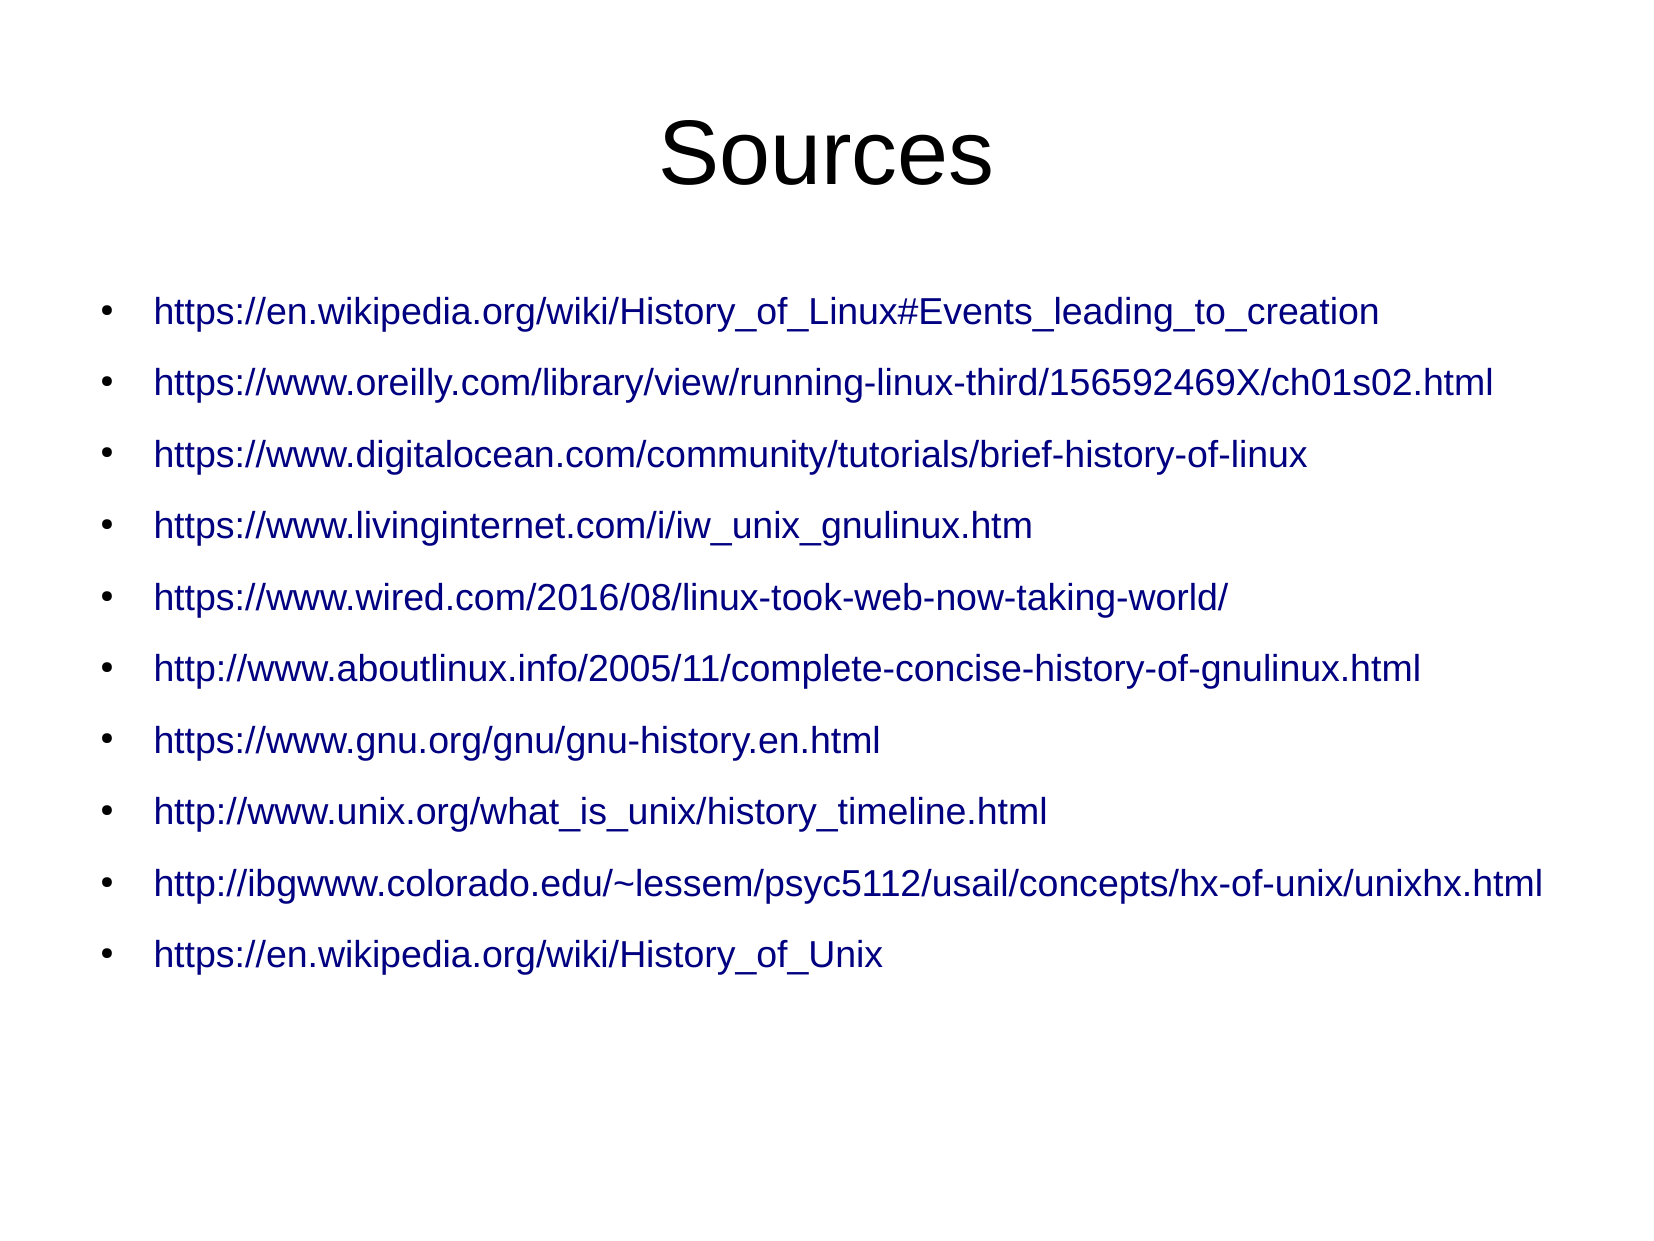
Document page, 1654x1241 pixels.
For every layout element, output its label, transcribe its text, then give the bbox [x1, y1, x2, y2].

title Sources [82, 49, 1571, 257]
list https://en.wikipedia.org/wiki/History_of_Linux#Events_leading_to_creation https://www.oreilly.com/library/view/running-linux-third/156592469X/ch01s02.html https://www.digitalocean.com/community/tutorials/brief-history-of-linux https://www.livinginternet.com/i/iw_unix_gnulinux.htm https://www.wired.com/2016/08/linux-took-web-now-taking-world/ http://www.aboutlinux.info/2005/11/complete-concise-history-of-gnulinux.html https://www.gnu.org/gnu/gnu-history.en.html http://www.unix.org/what_is_unix/history_timeline.html http://ibgwww.colorado.edu/~lessem/psyc5112/usail/concepts/hx-of-unix/unixhx.html https://en.wikipedia.org/wiki/History_of_Unix [82, 290, 1571, 1010]
